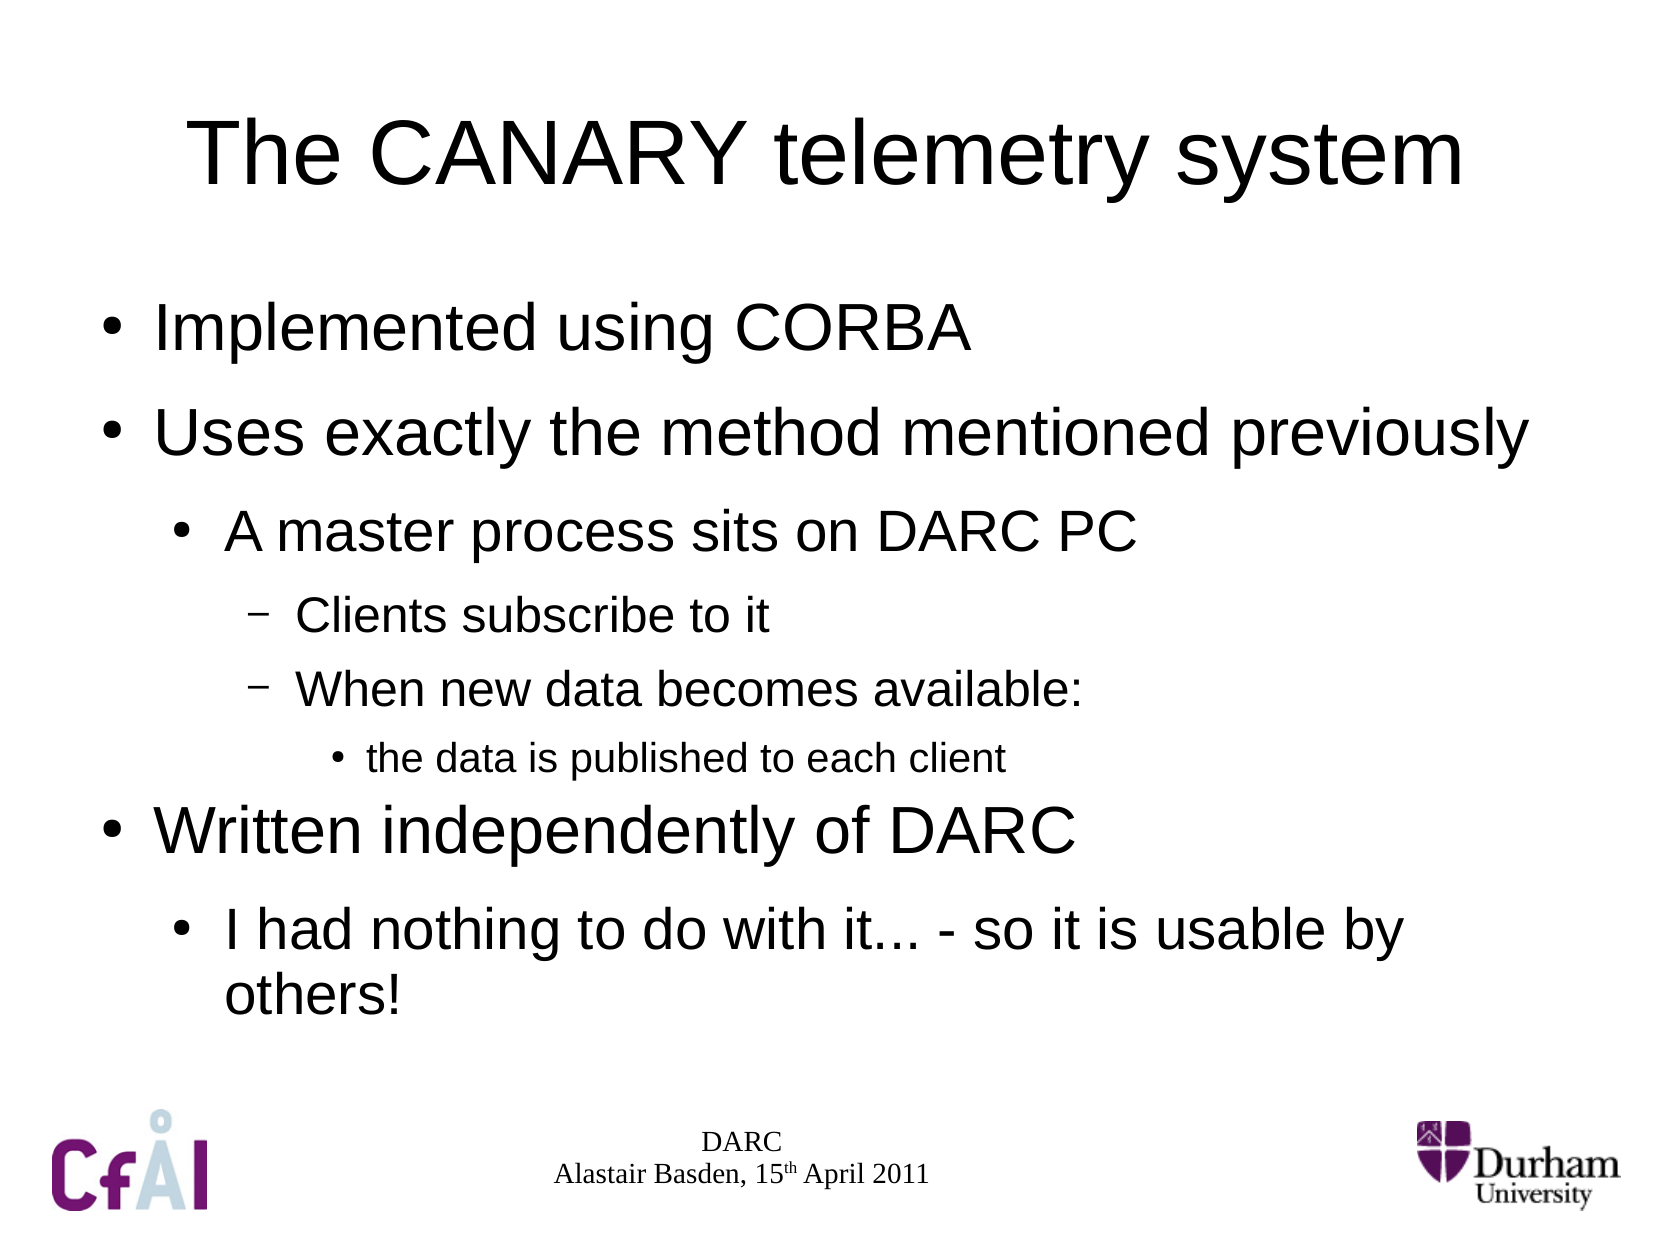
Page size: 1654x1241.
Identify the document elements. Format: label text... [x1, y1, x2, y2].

title The CANARY telemetry system [82, 56, 1571, 250]
list Implemented using CORBA Uses exactly the method mentioned previously A master process sits on DARC PC Clients subscribe to it When new data becomes available: the data is published to each client Written independently of DARC I had nothing to do with it... - so it is usable by others! [82, 290, 1571, 1109]
picture [1417, 1121, 1621, 1211]
picture [52, 1109, 207, 1211]
